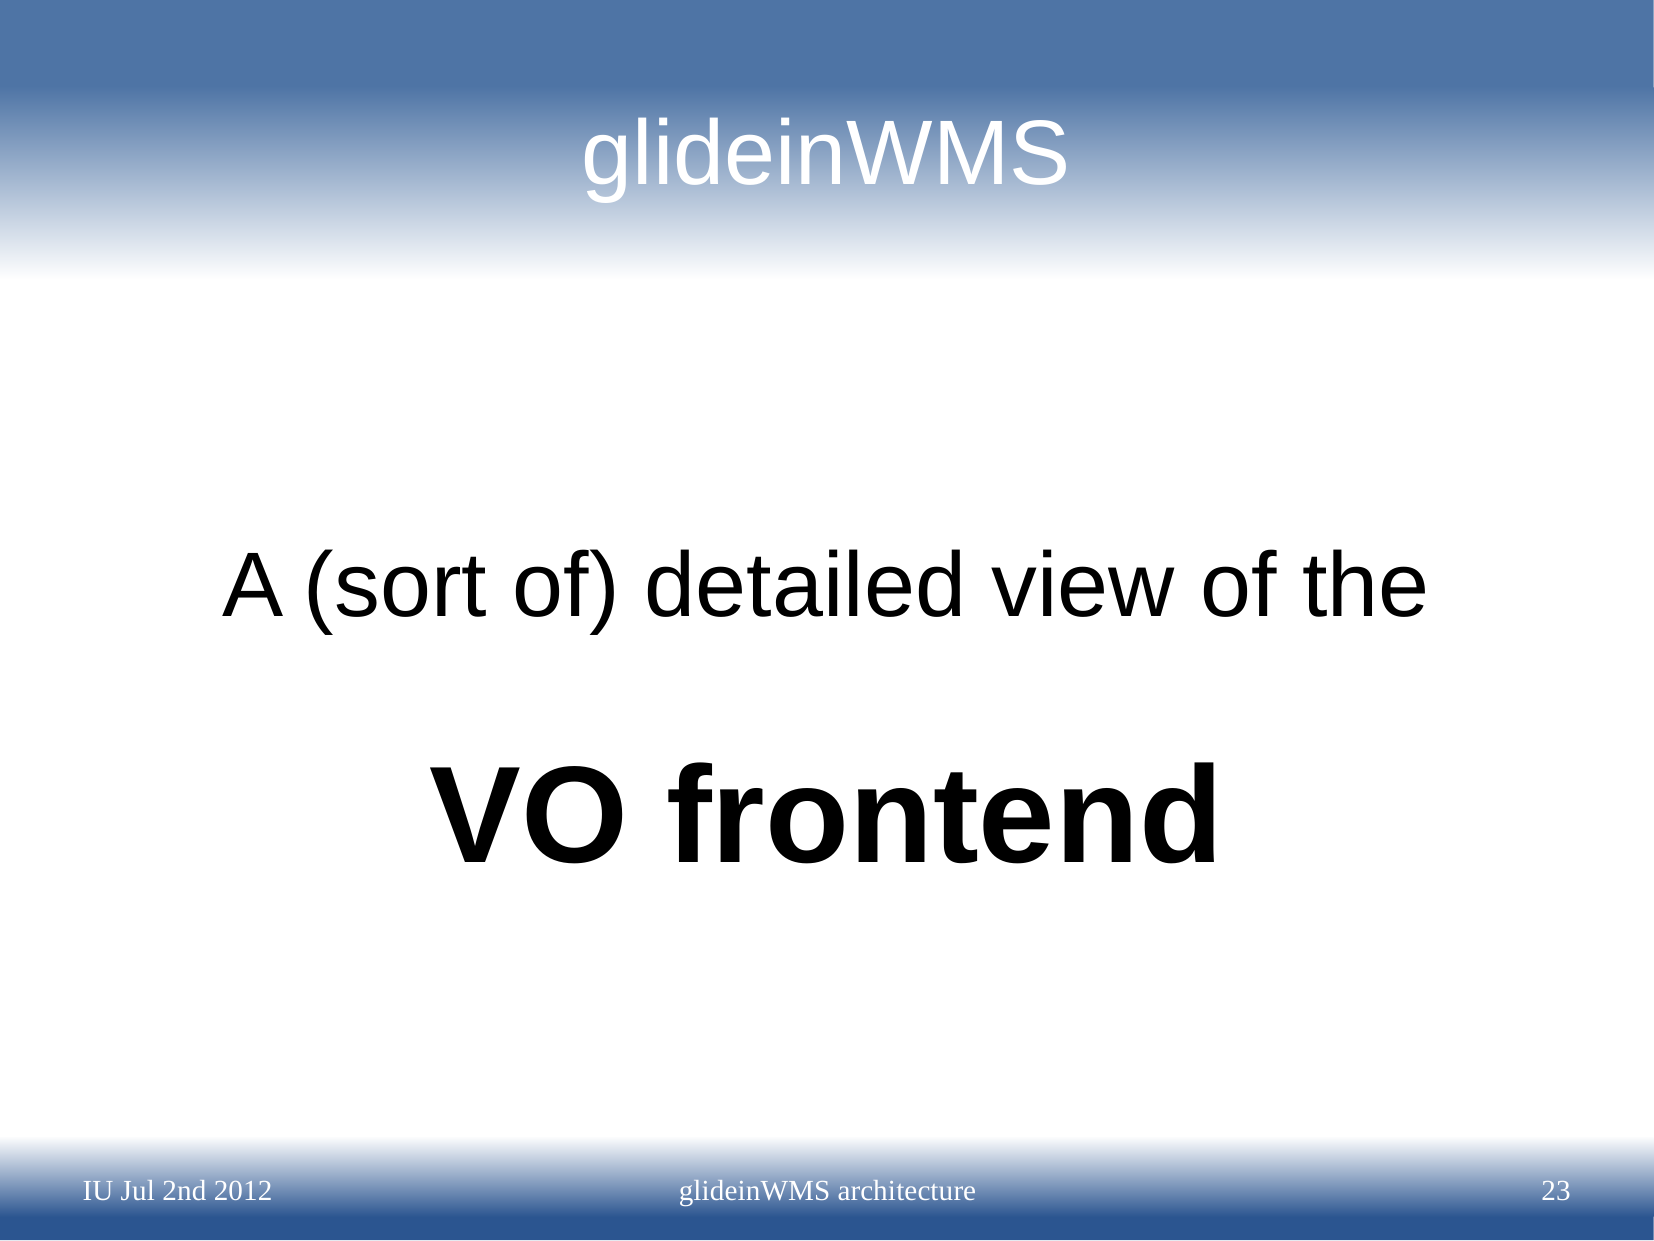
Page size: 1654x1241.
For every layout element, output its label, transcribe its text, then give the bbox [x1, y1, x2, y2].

title glideinWMS [82, 49, 1571, 257]
subtitle A (sort of) detailed view of the VO frontend [82, 297, 1571, 1128]
